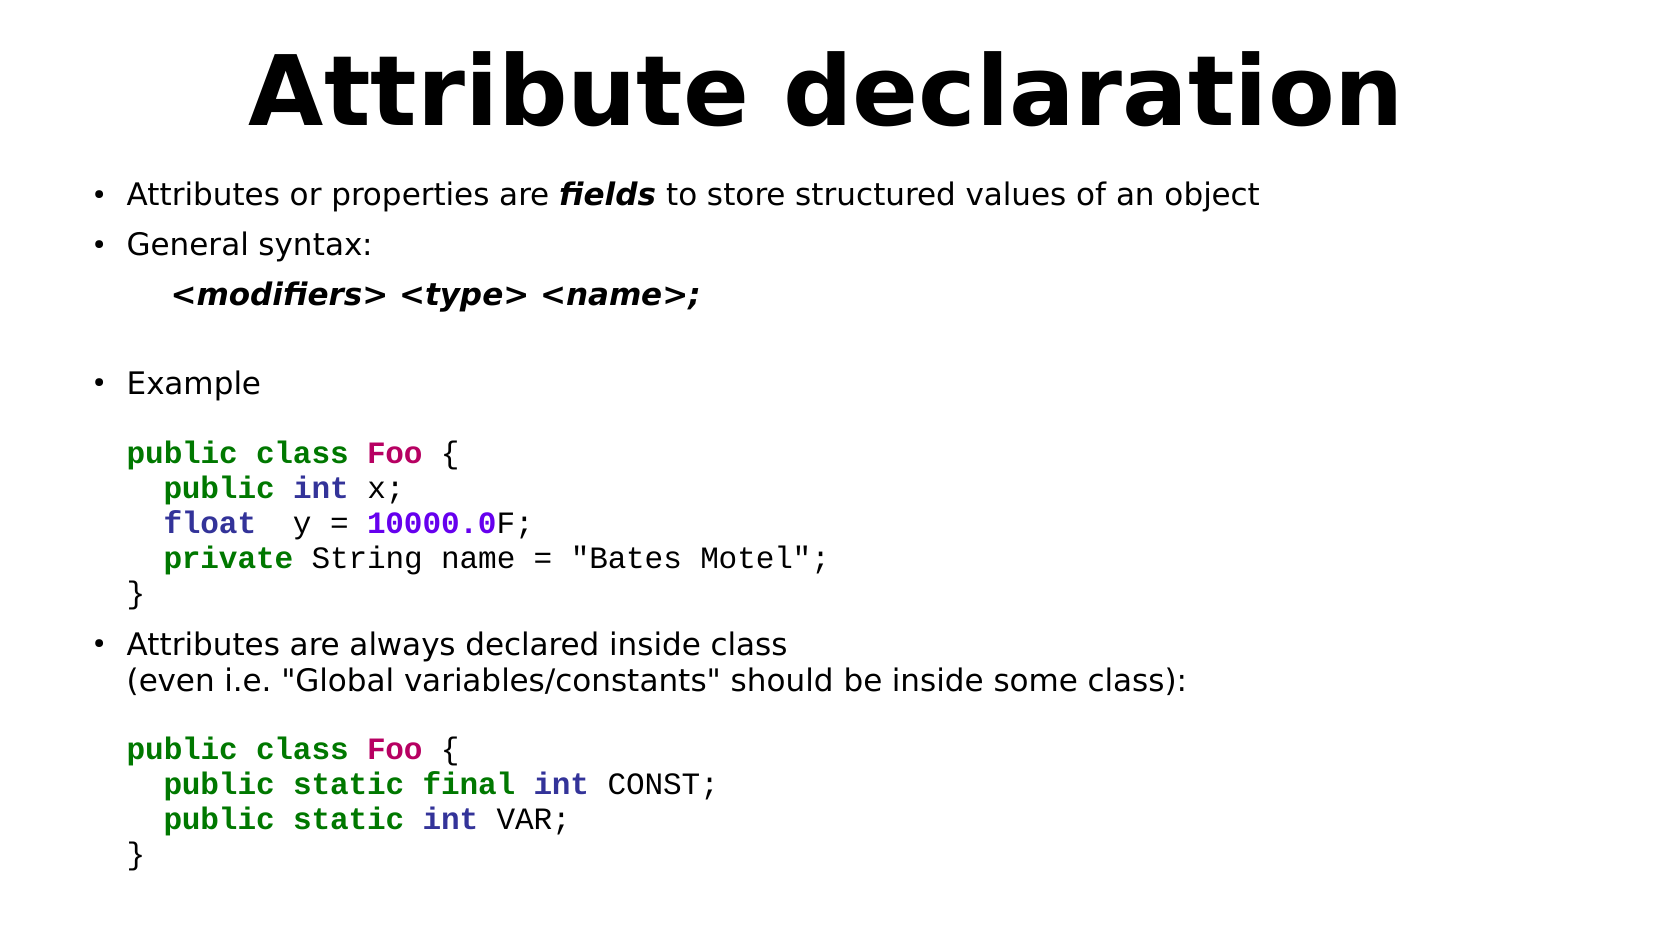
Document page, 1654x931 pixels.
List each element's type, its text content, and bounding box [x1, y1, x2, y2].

title Attribute declaration [82, 34, 1571, 149]
list Attributes or properties are fields to store structured values of an object General syntax: <modifiers> <type> <name>; Example public class Foo { public int x; float y = 10000.0F; private String name = "Bates Motel"; } Attributes are always declared inside class (even i.e. "Global variables/constants" should be inside some class): public class Foo { public static final int CONST; public static int VAR; } [82, 177, 1595, 877]
